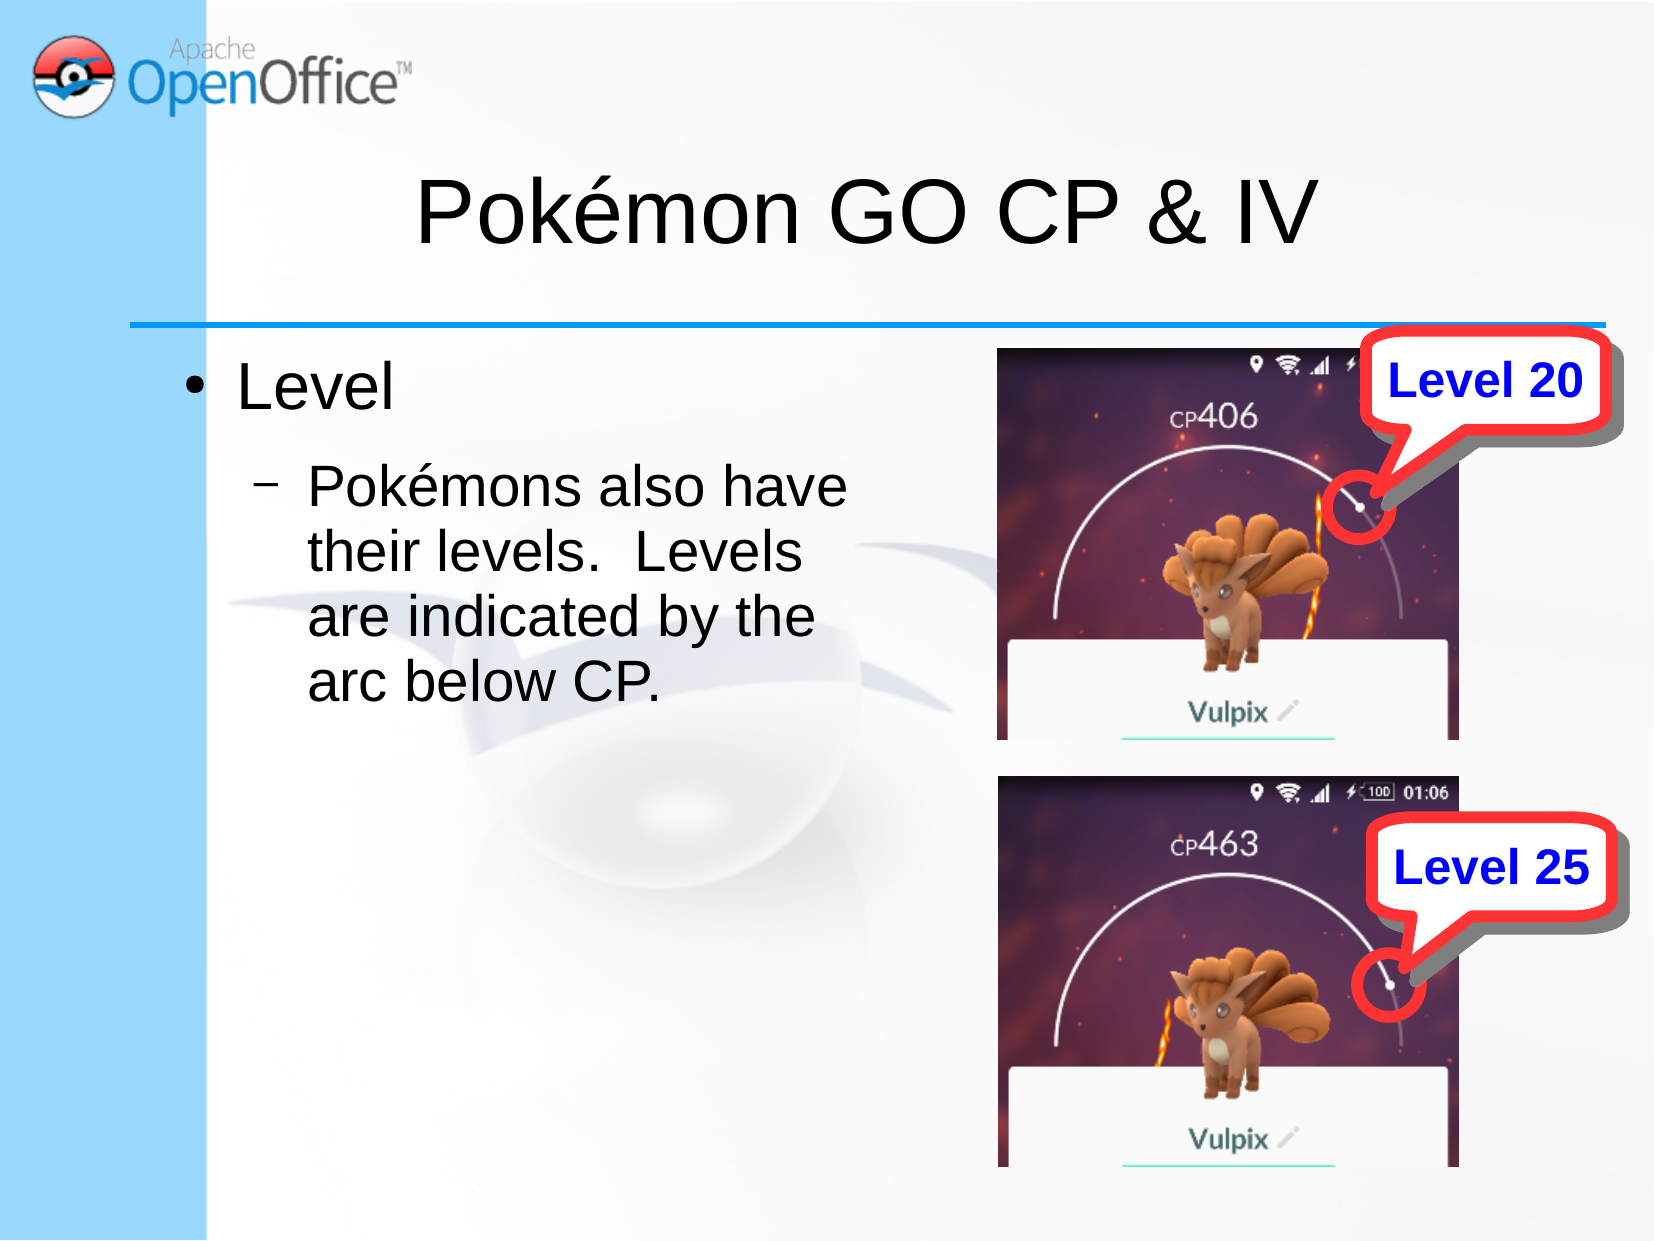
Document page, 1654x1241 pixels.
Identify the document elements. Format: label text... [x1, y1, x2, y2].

text_box Level 20 [1365, 330, 1606, 493]
picture [31, 2, 1654, 1241]
title Pokémon GO CP & IV [165, 108, 1571, 316]
list Level Pokémons also have their levels. Levels are indicated by the arc below CP. [165, 349, 852, 1168]
text_box Level 25 [1371, 817, 1612, 969]
